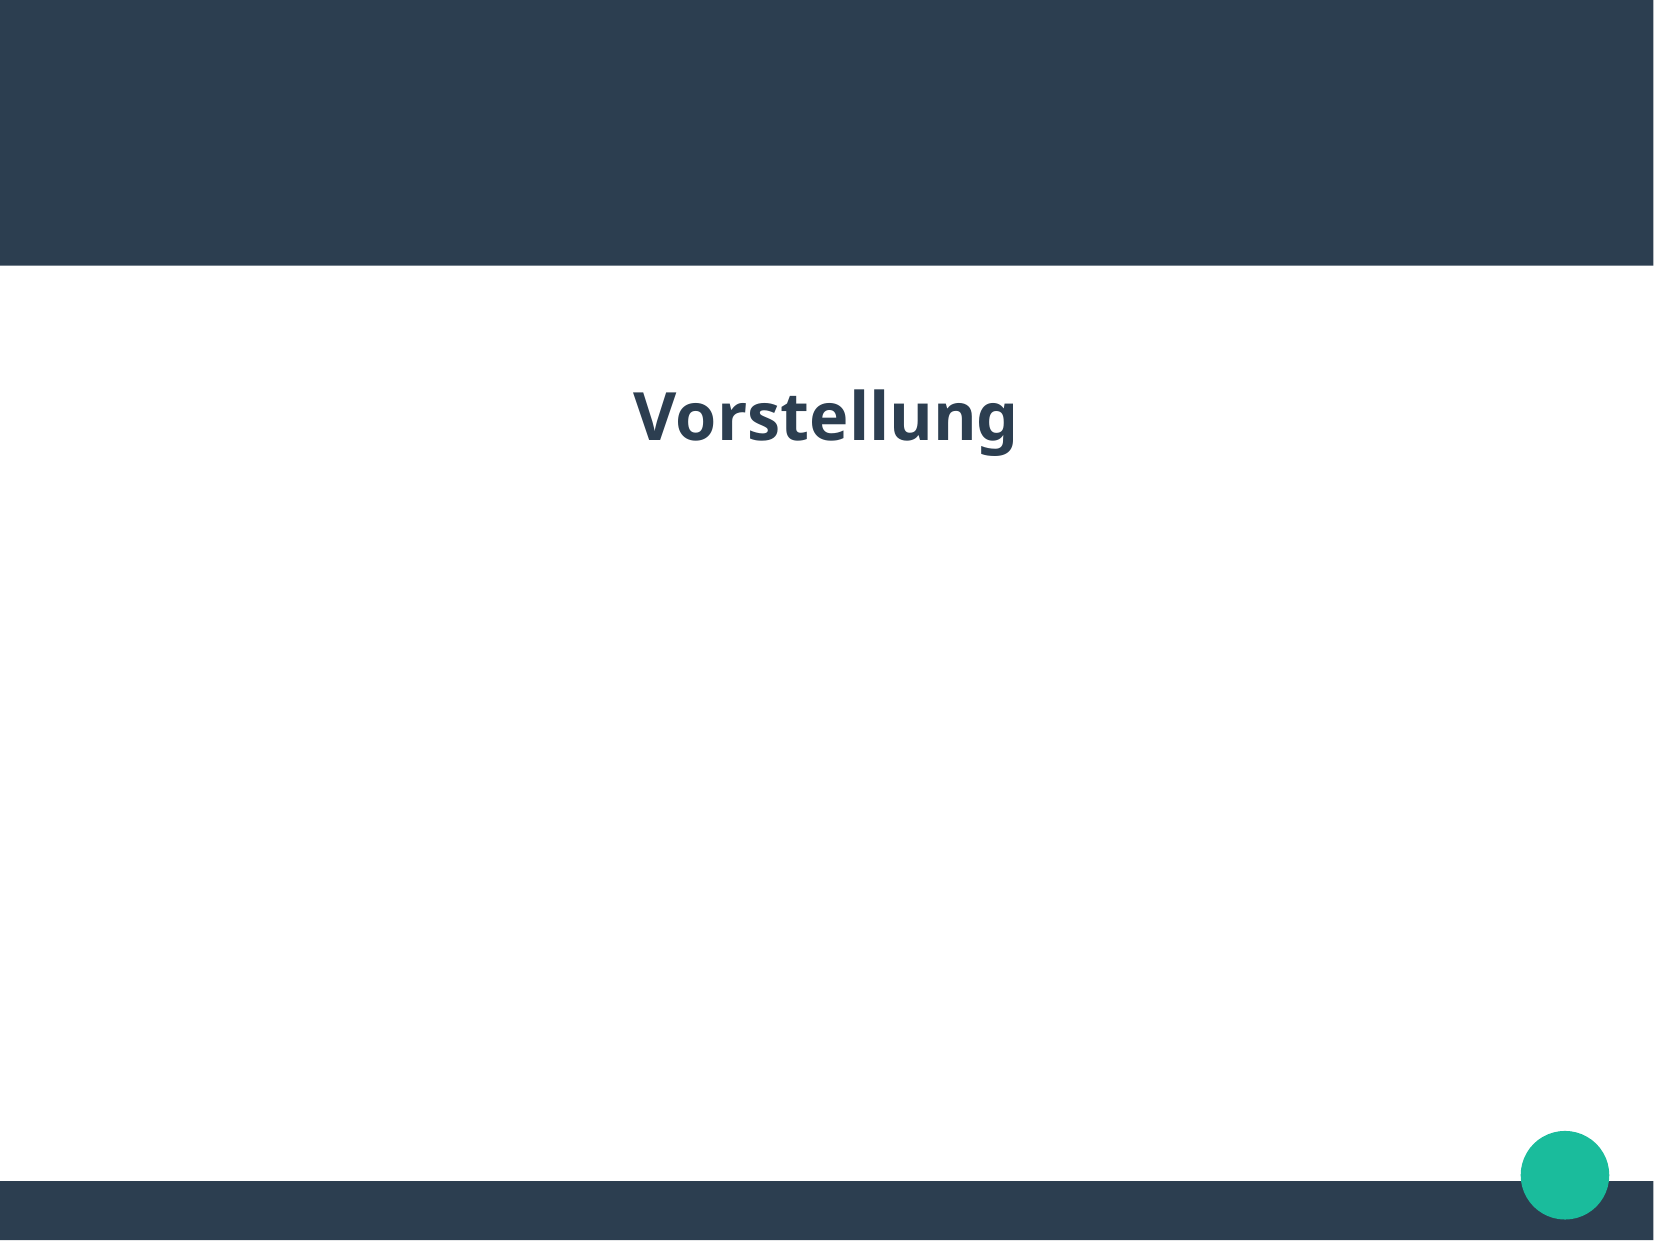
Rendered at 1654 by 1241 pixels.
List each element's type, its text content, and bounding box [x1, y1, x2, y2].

subtitle Vorstellung [59, 49, 1595, 779]
